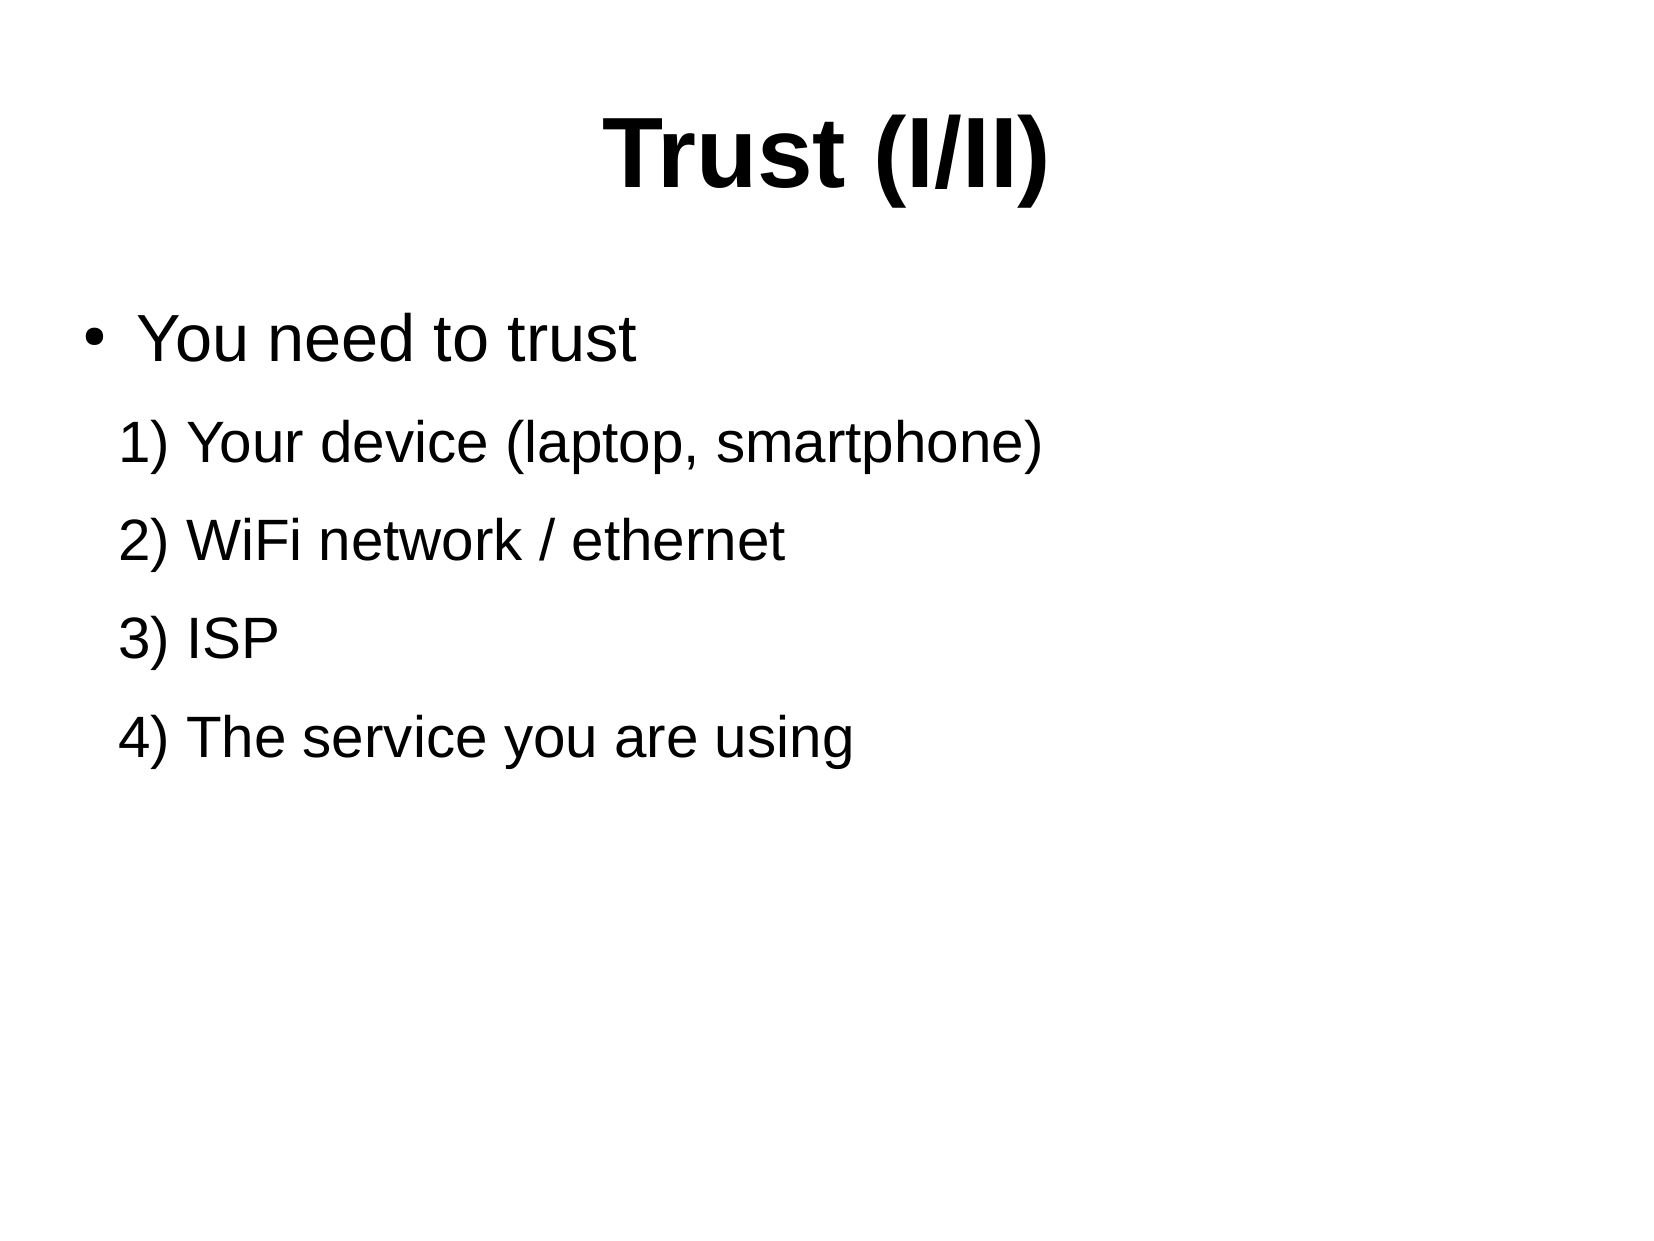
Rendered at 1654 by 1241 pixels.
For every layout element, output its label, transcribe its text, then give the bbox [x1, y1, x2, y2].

title Trust (I/II) [82, 49, 1571, 257]
list You need to trust Your device (laptop, smartphone) WiFi network / ethernet ISP The service you are using [82, 290, 1571, 1010]
